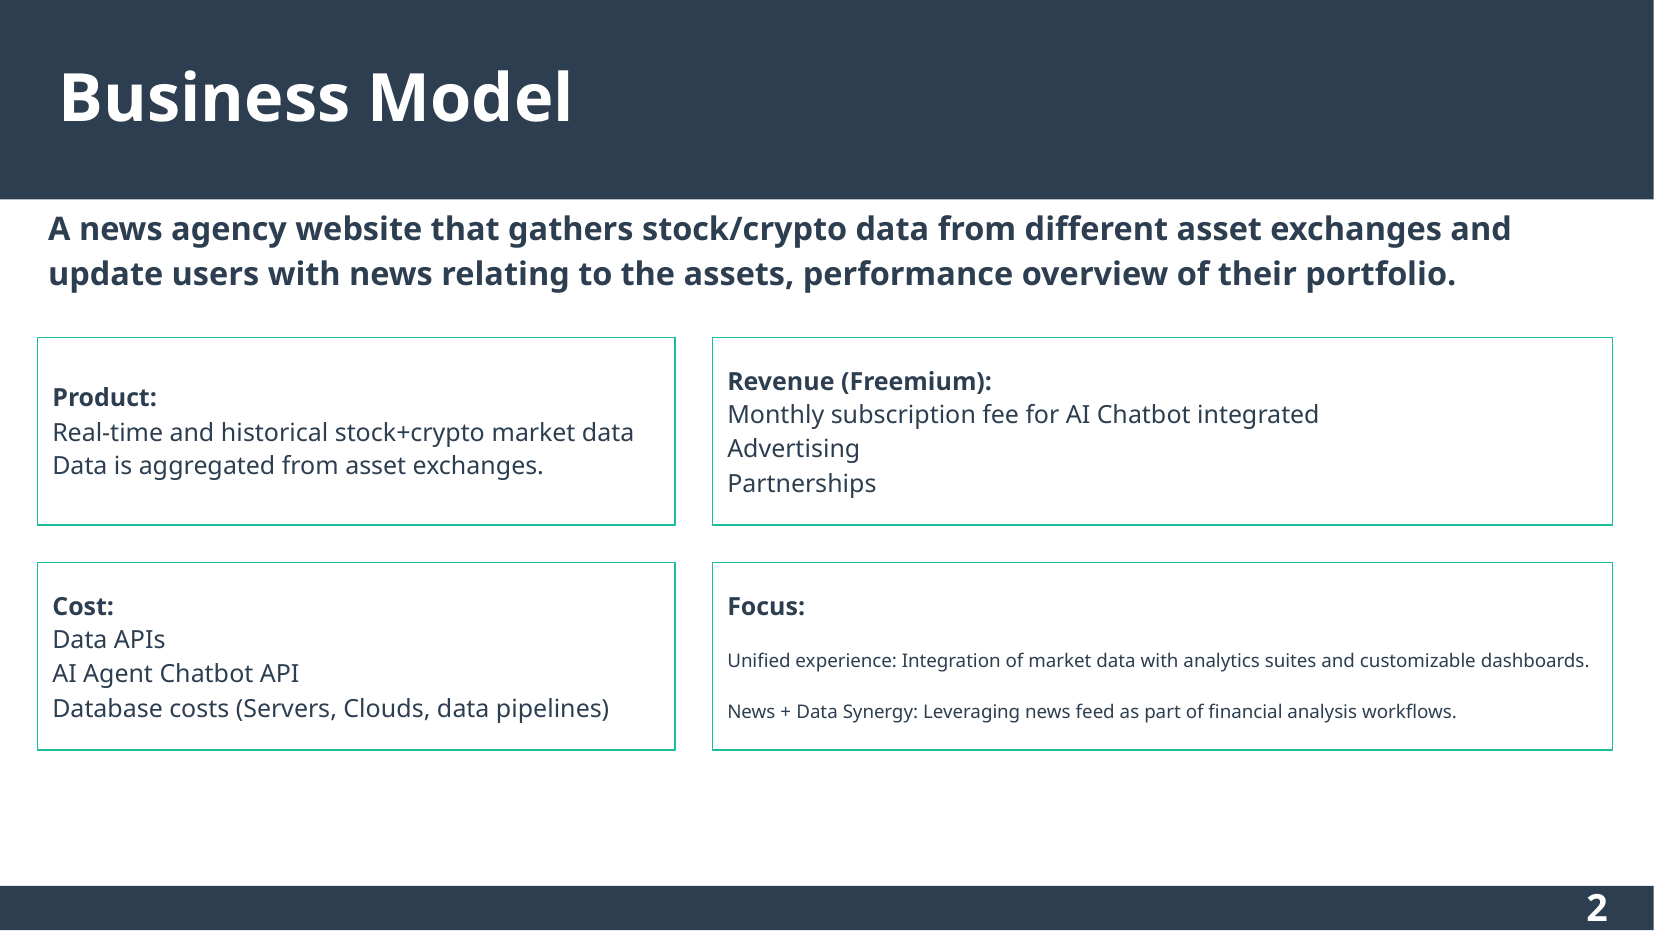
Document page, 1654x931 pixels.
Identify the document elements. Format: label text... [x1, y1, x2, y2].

text_box Revenue (Freemium): Monthly subscription fee for AI Chatbot integrated Advertising Partnerships [712, 337, 1613, 525]
text_box Cost: Data APIs AI Agent Chatbot API Database costs (Servers, Clouds, data pipelines) [37, 562, 675, 750]
text_box Product: Real-time and historical stock+crypto market data Data is aggregated from asset exchanges. [37, 337, 675, 525]
title Business Model [59, 37, 1595, 155]
text_box Focus: Unified experience: Integration of market data with analytics suites and customizable dashboards. News + Data Synergy: Leveraging news feed as part of financial analysis workflows. [712, 562, 1613, 750]
list A news agency website that gathers stock/crypto data from different asset exchanges and update users with news relating to the assets, performance overview of their portfolio. [2, 206, 1538, 301]
